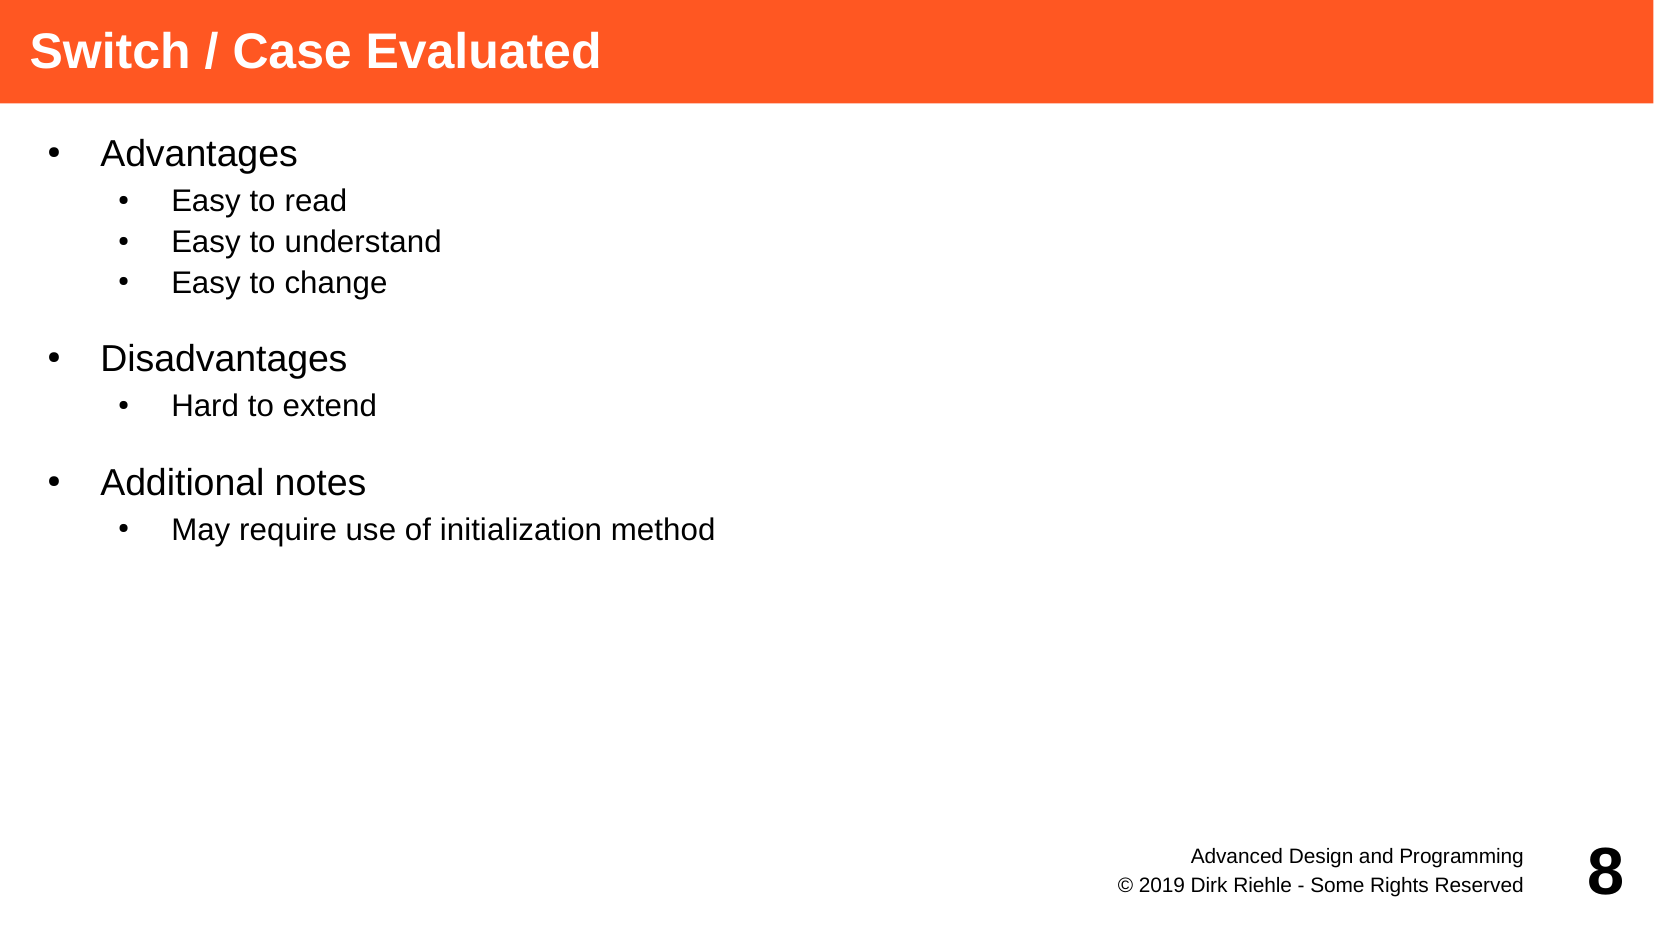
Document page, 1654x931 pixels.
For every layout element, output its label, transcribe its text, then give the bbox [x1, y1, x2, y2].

title Switch / Case Evaluated [0, 0, 1654, 104]
list Advantages Easy to read Easy to understand Easy to change Disadvantages Hard to extend Additional notes May require use of initialization method [29, 132, 1625, 813]
